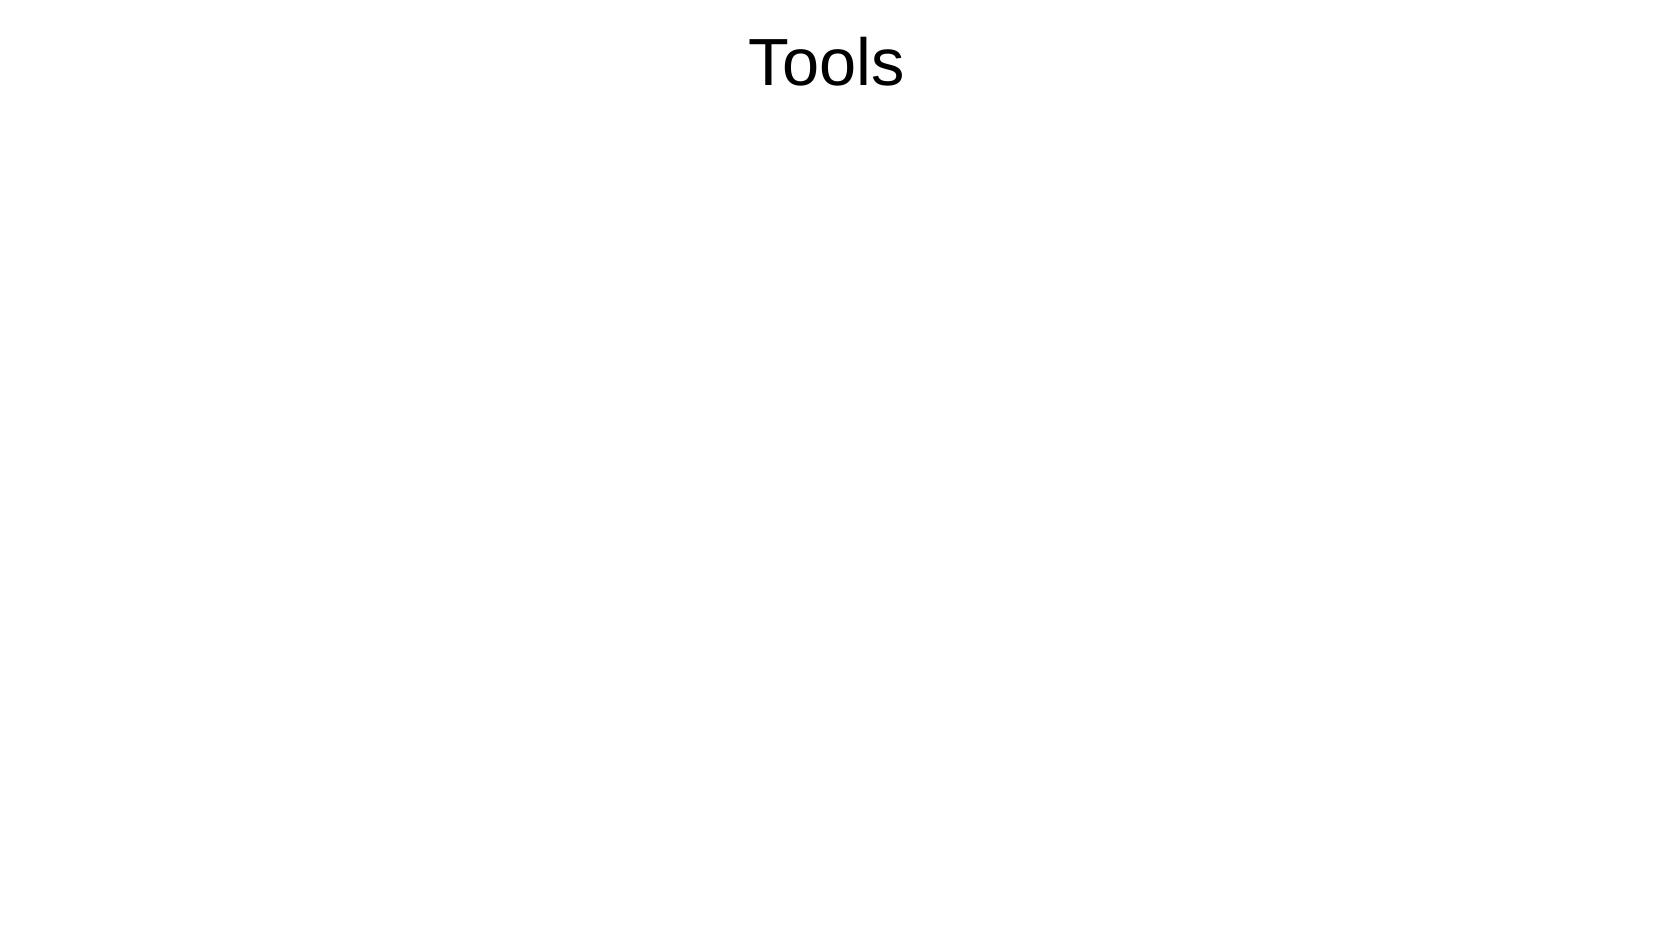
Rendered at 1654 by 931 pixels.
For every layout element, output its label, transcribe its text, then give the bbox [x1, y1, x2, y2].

title Tools [82, 24, 1571, 100]
